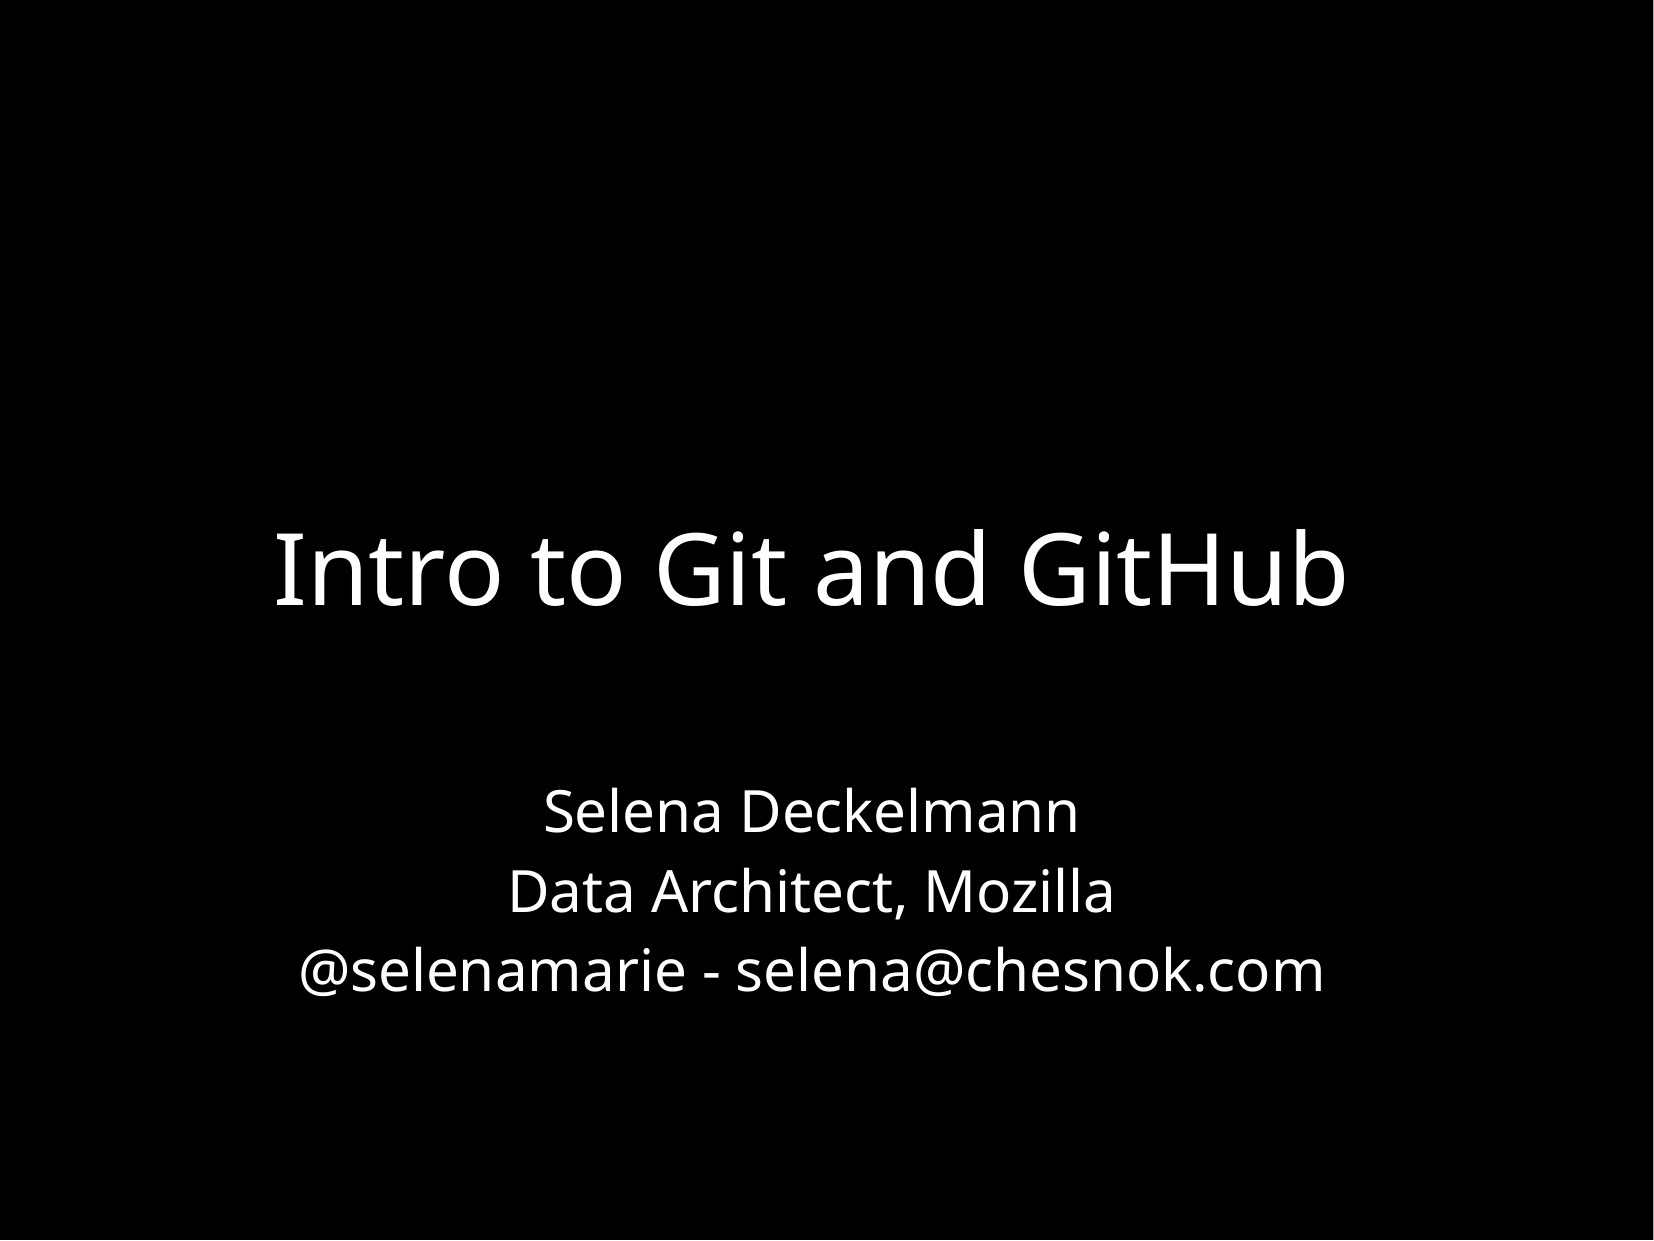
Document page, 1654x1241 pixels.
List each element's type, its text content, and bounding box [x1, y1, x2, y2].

subtitle Intro to Git and GitHub Selena Deckelmann Data Architect, Mozilla @selenamarie - selena@chesnok.com [88, 88, 1536, 1010]
